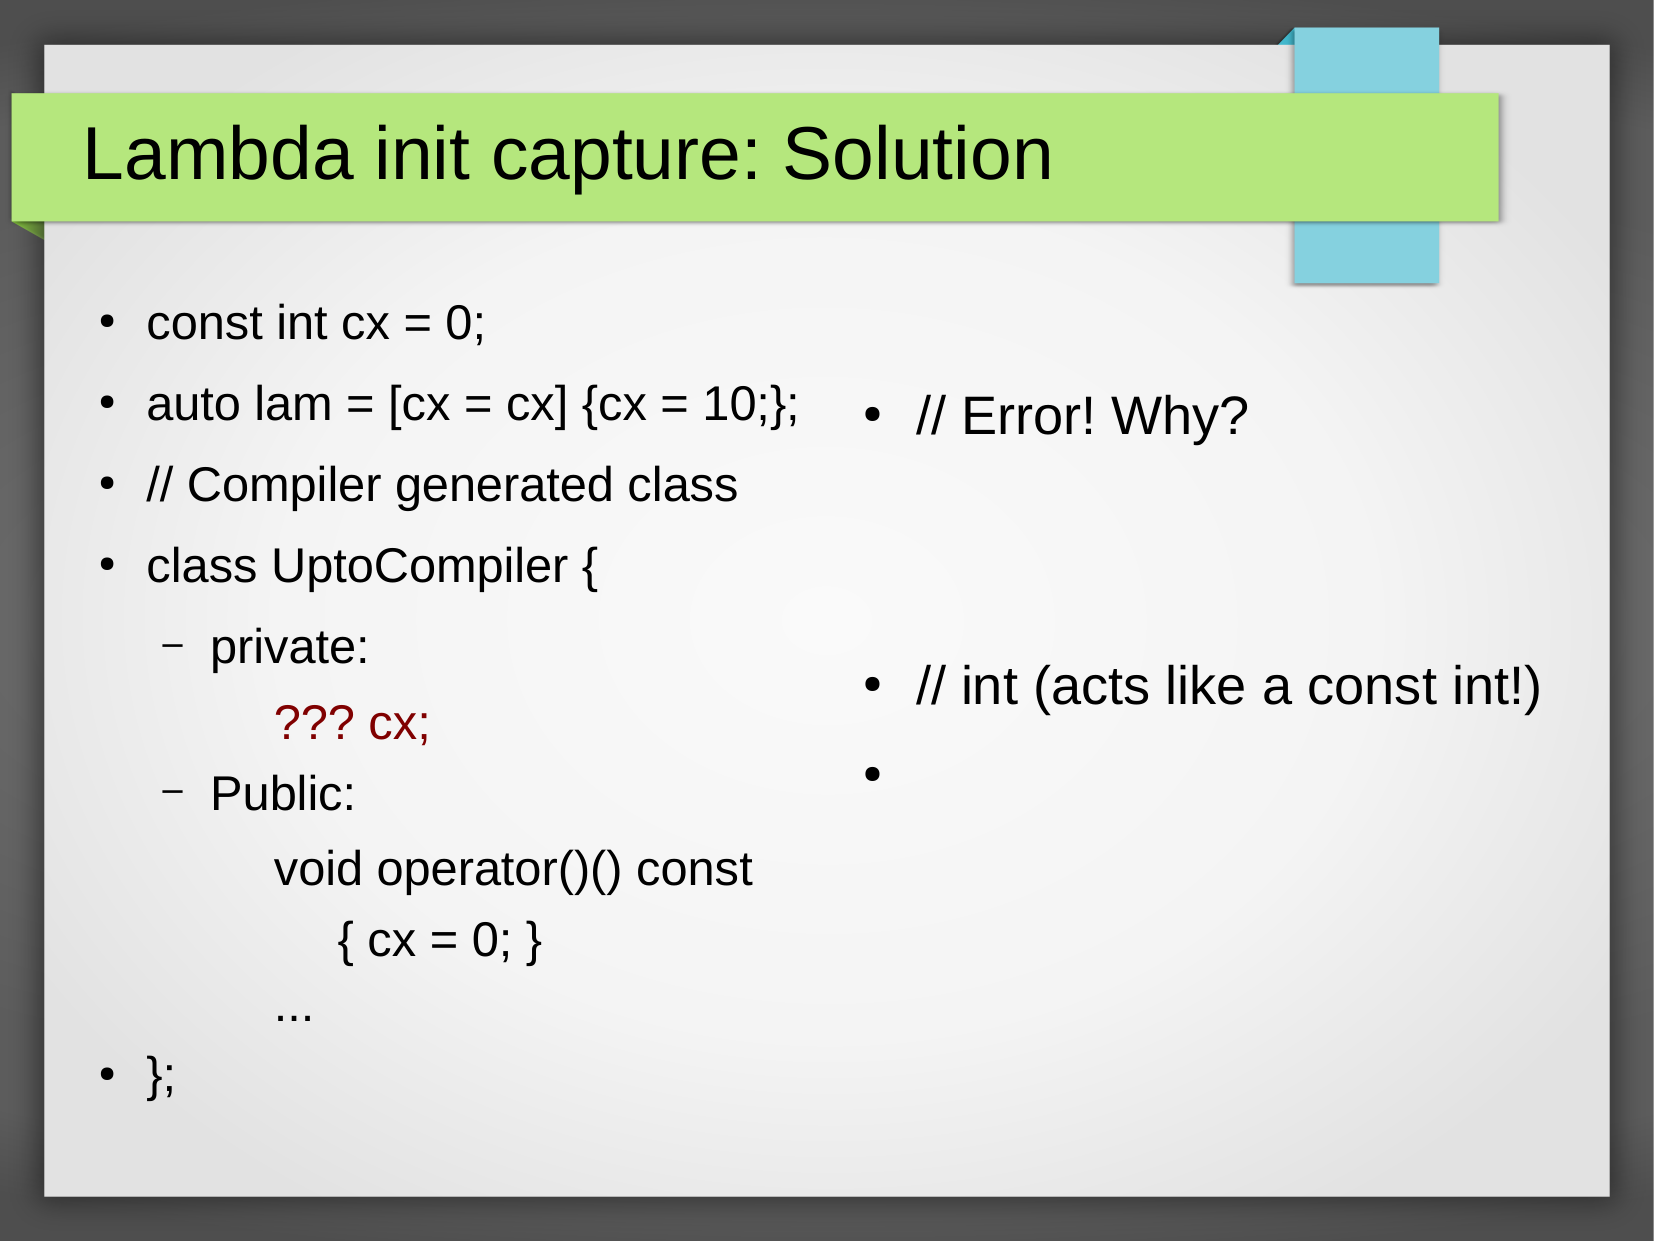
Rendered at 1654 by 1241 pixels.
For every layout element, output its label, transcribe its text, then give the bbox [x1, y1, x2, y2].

title Lambda init capture: Solution [82, 94, 1264, 213]
list const int cx = 0; auto lam = [cx = cx] {cx = 10;}; // Compiler generated class class UptoCompiler { private: ??? cx; Public: void operator()() const { cx = 0; } ... }; [82, 295, 809, 1130]
picture [0, 0, 1654, 1241]
list // Error! Why? // int (acts like a const int!) [845, 295, 1572, 1130]
